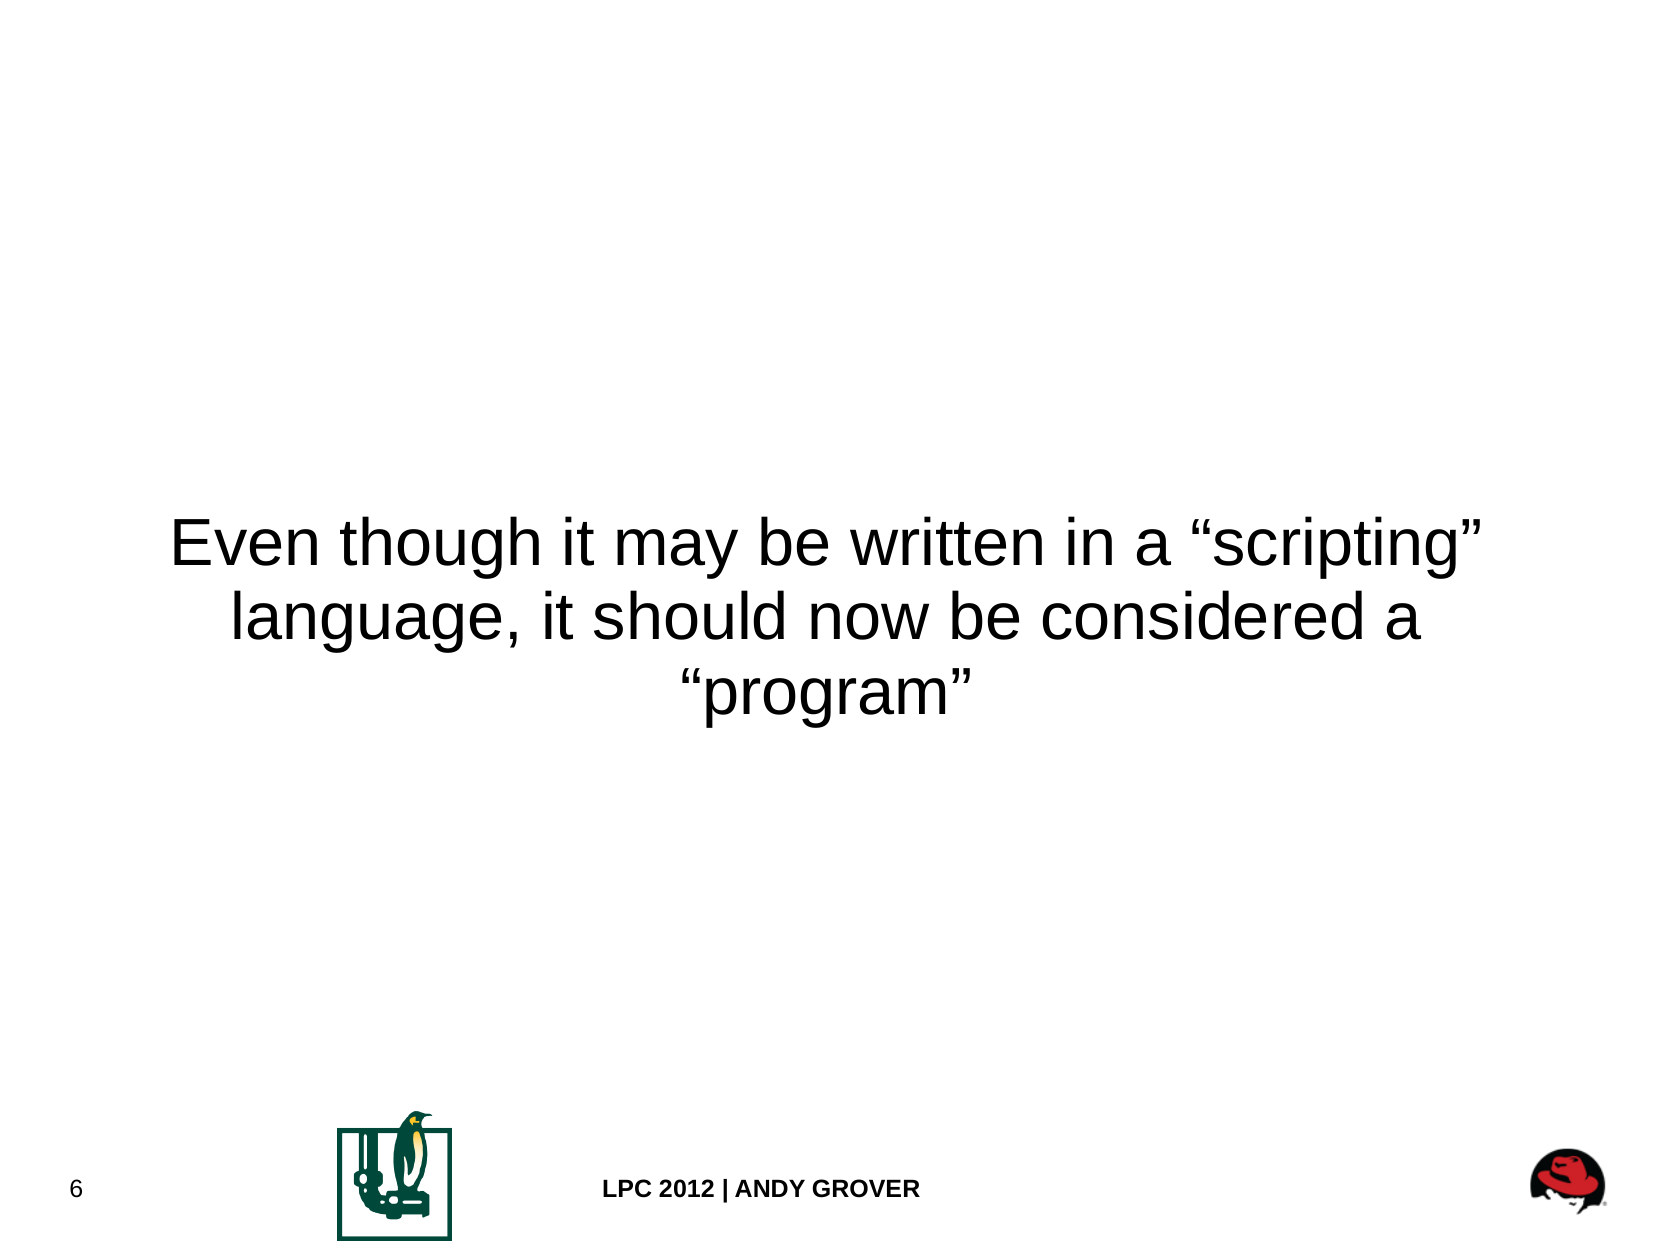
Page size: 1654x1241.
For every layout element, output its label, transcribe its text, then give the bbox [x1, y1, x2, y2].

picture [337, 1111, 452, 1241]
subtitle Even though it may be written in a “scripting” language, it should now be considered a “program” [82, 266, 1571, 968]
picture [1529, 1146, 1613, 1224]
